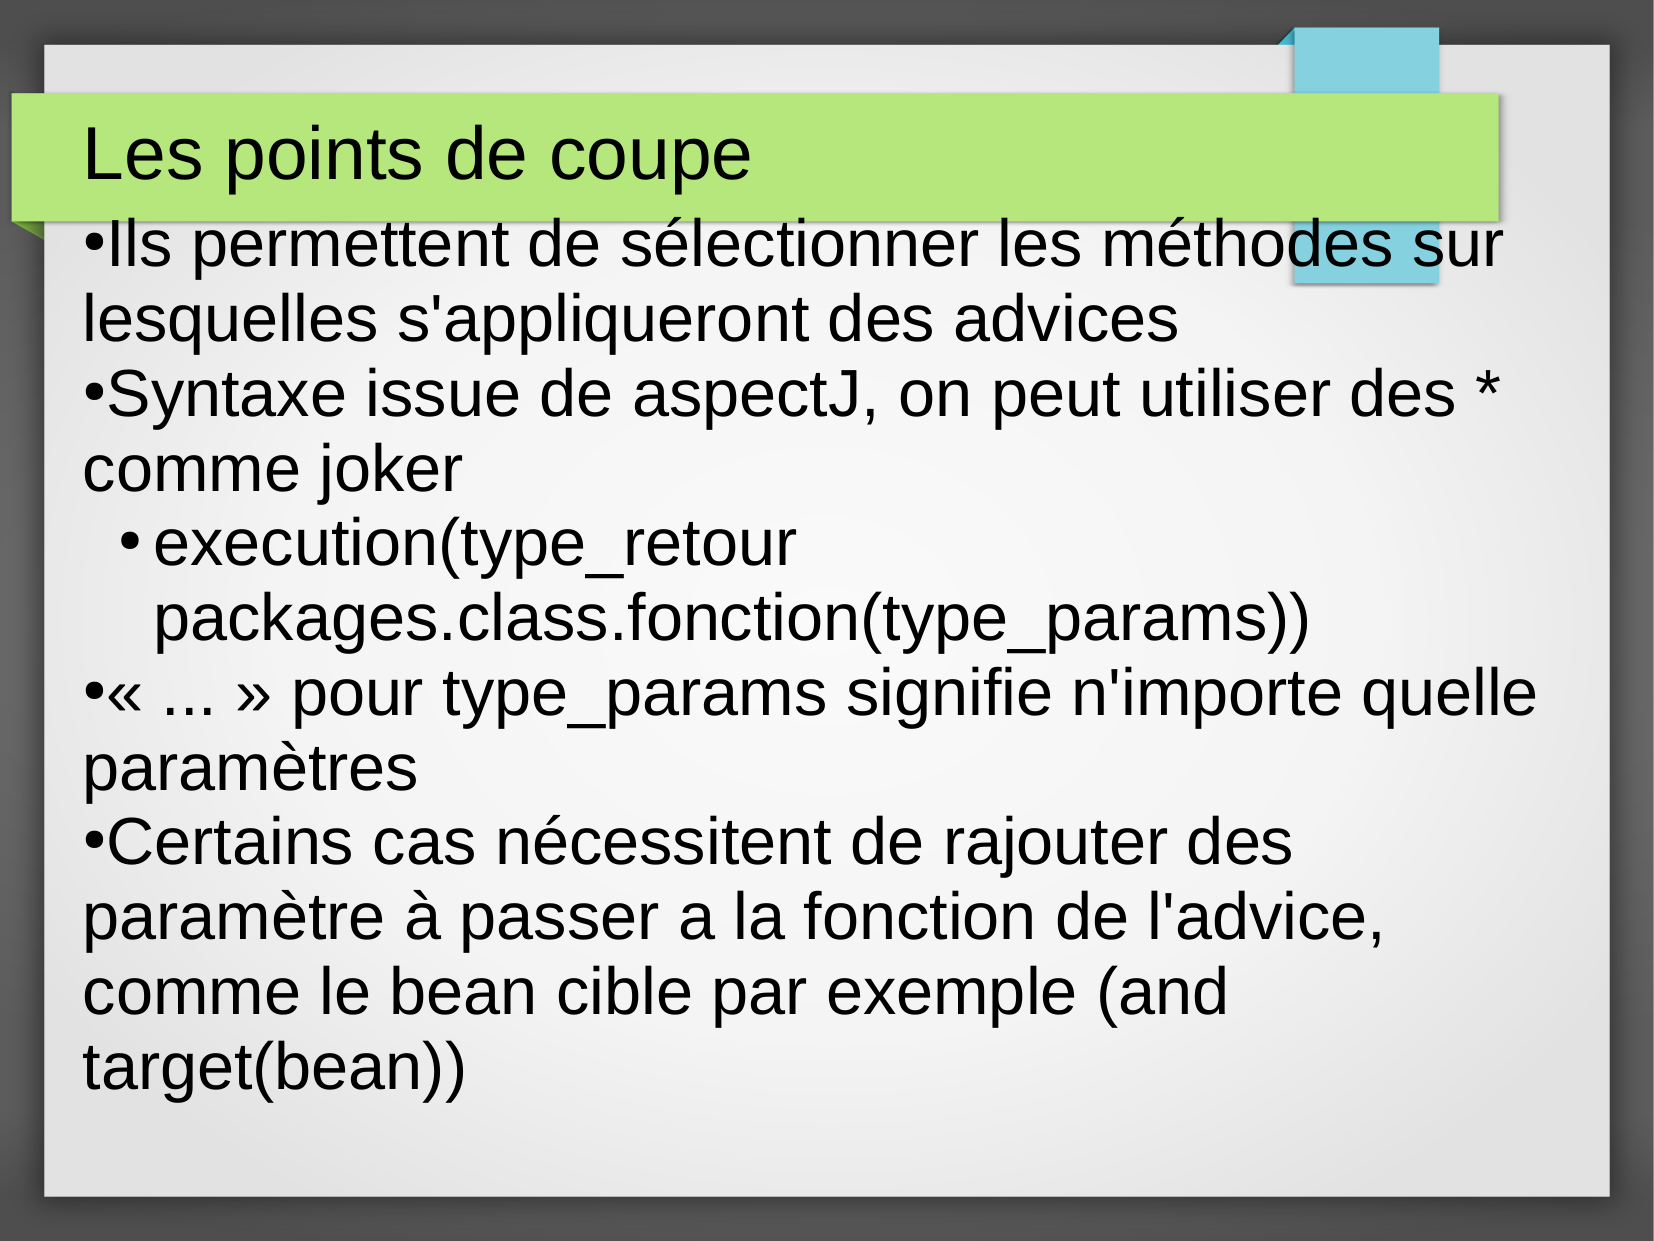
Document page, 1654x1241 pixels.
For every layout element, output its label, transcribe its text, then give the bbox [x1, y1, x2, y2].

picture [0, 0, 1654, 1241]
title Les points de coupe [82, 94, 1264, 206]
subtitle Ils permettent de sélectionner les méthodes sur lesquelles s'appliqueront des advices Syntaxe issue de aspectJ, on peut utiliser des * comme joker execution(type_retour packages.class.fonction(type_params)) « ... » pour type_params signifie n'importe quelle paramètres Certains cas nécessitent de rajouter des paramètre à passer a la fonction de l'advice, comme le bean cible par exemple (and target(bean)) [82, 206, 1571, 1104]
